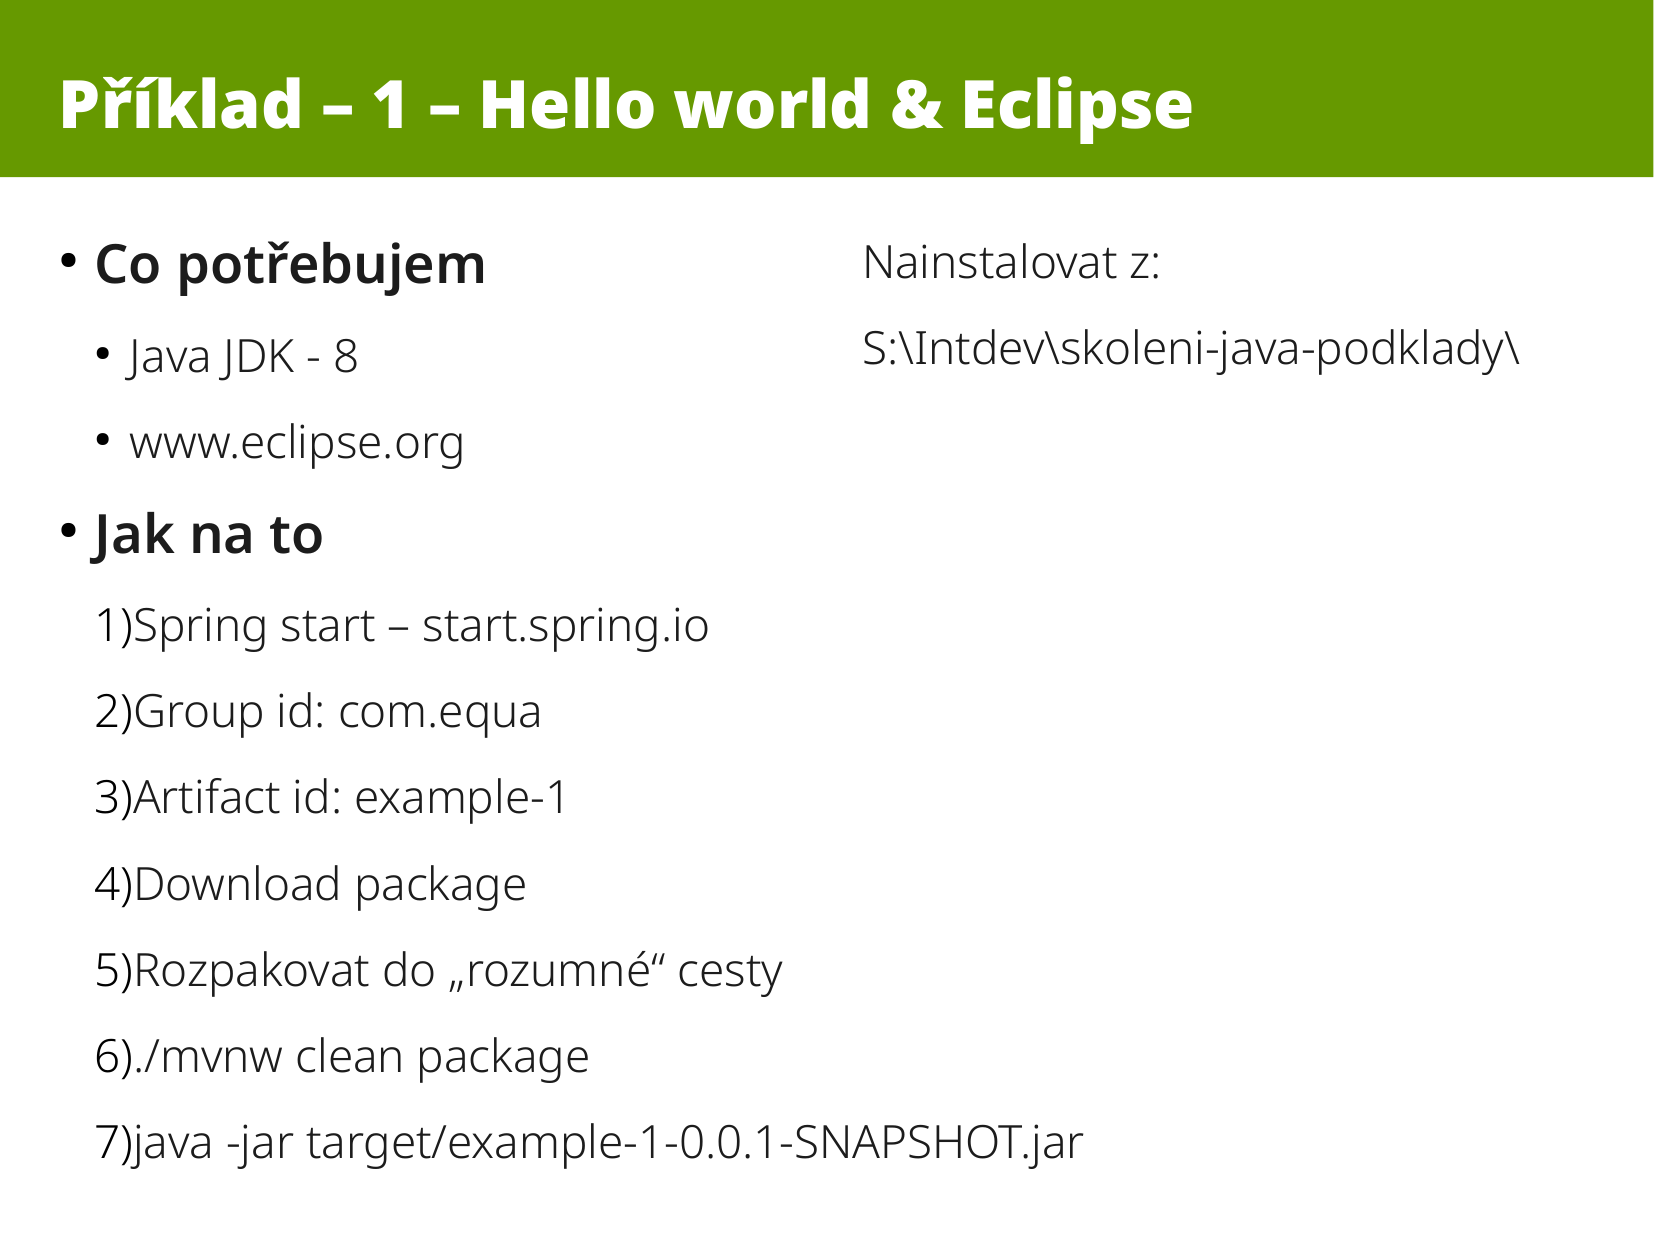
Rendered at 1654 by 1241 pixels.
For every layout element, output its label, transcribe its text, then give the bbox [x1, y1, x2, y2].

title Příklad – 1 – Hello world & Eclipse [59, 0, 1595, 148]
list Co potřebujem Java JDK - 8 www.eclipse.org Jak na to Spring start – start.spring.io Group id: com.equa Artifact id: example-1 Download package Rozpakovat do „rozumné“ cesty ./mvnw clean package java -jar target/example-1-0.0.1-SNAPSHOT.jar [59, 225, 1593, 1183]
text_box Nainstalovat z: S:\Intdev\skoleni-java-podklady\ [862, 229, 1644, 390]
